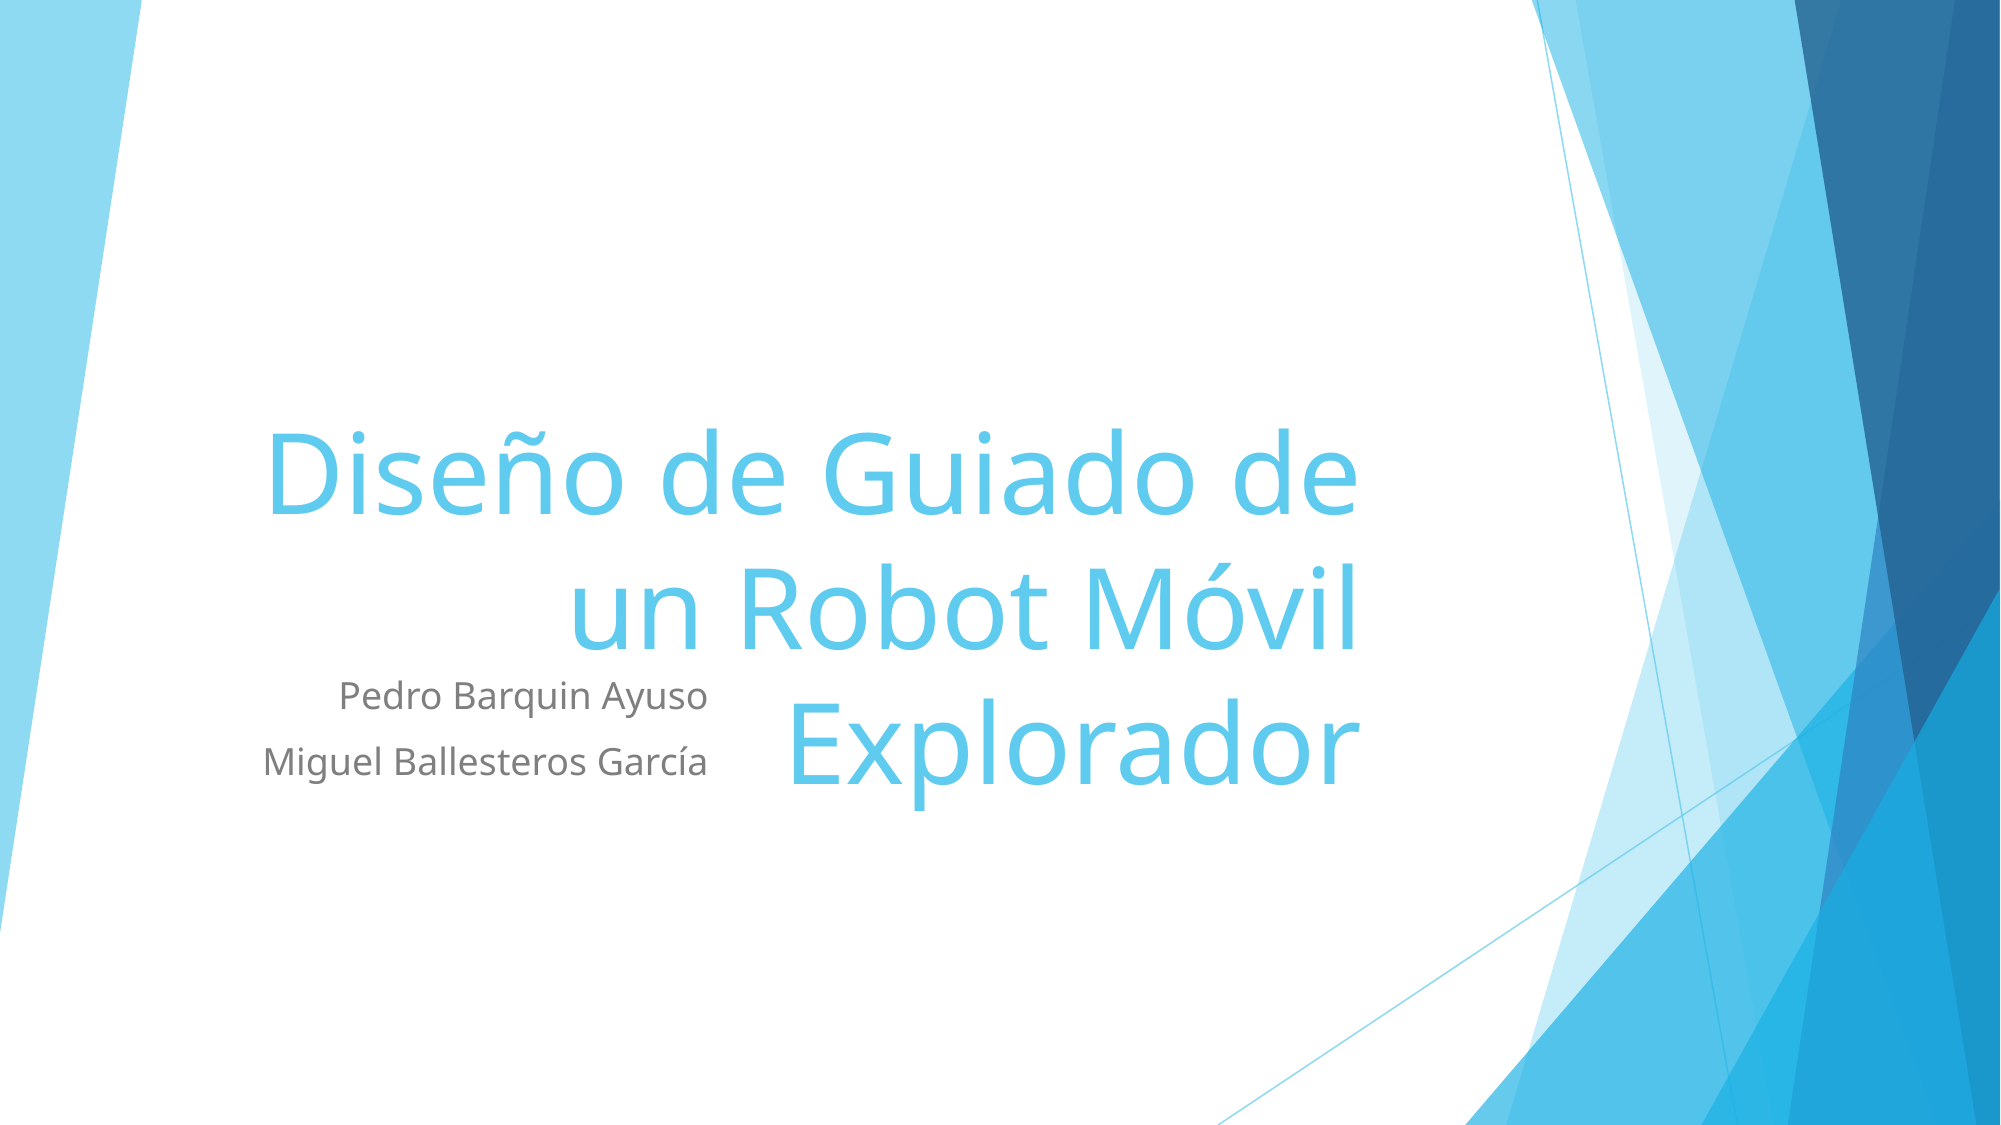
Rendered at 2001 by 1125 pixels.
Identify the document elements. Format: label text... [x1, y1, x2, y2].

title Diseño de Guiado de un Robot Móvil Explorador [247, 394, 1522, 664]
subtitle Pedro Barquin Ayuso Miguel Ballesteros García [247, 664, 1522, 845]
